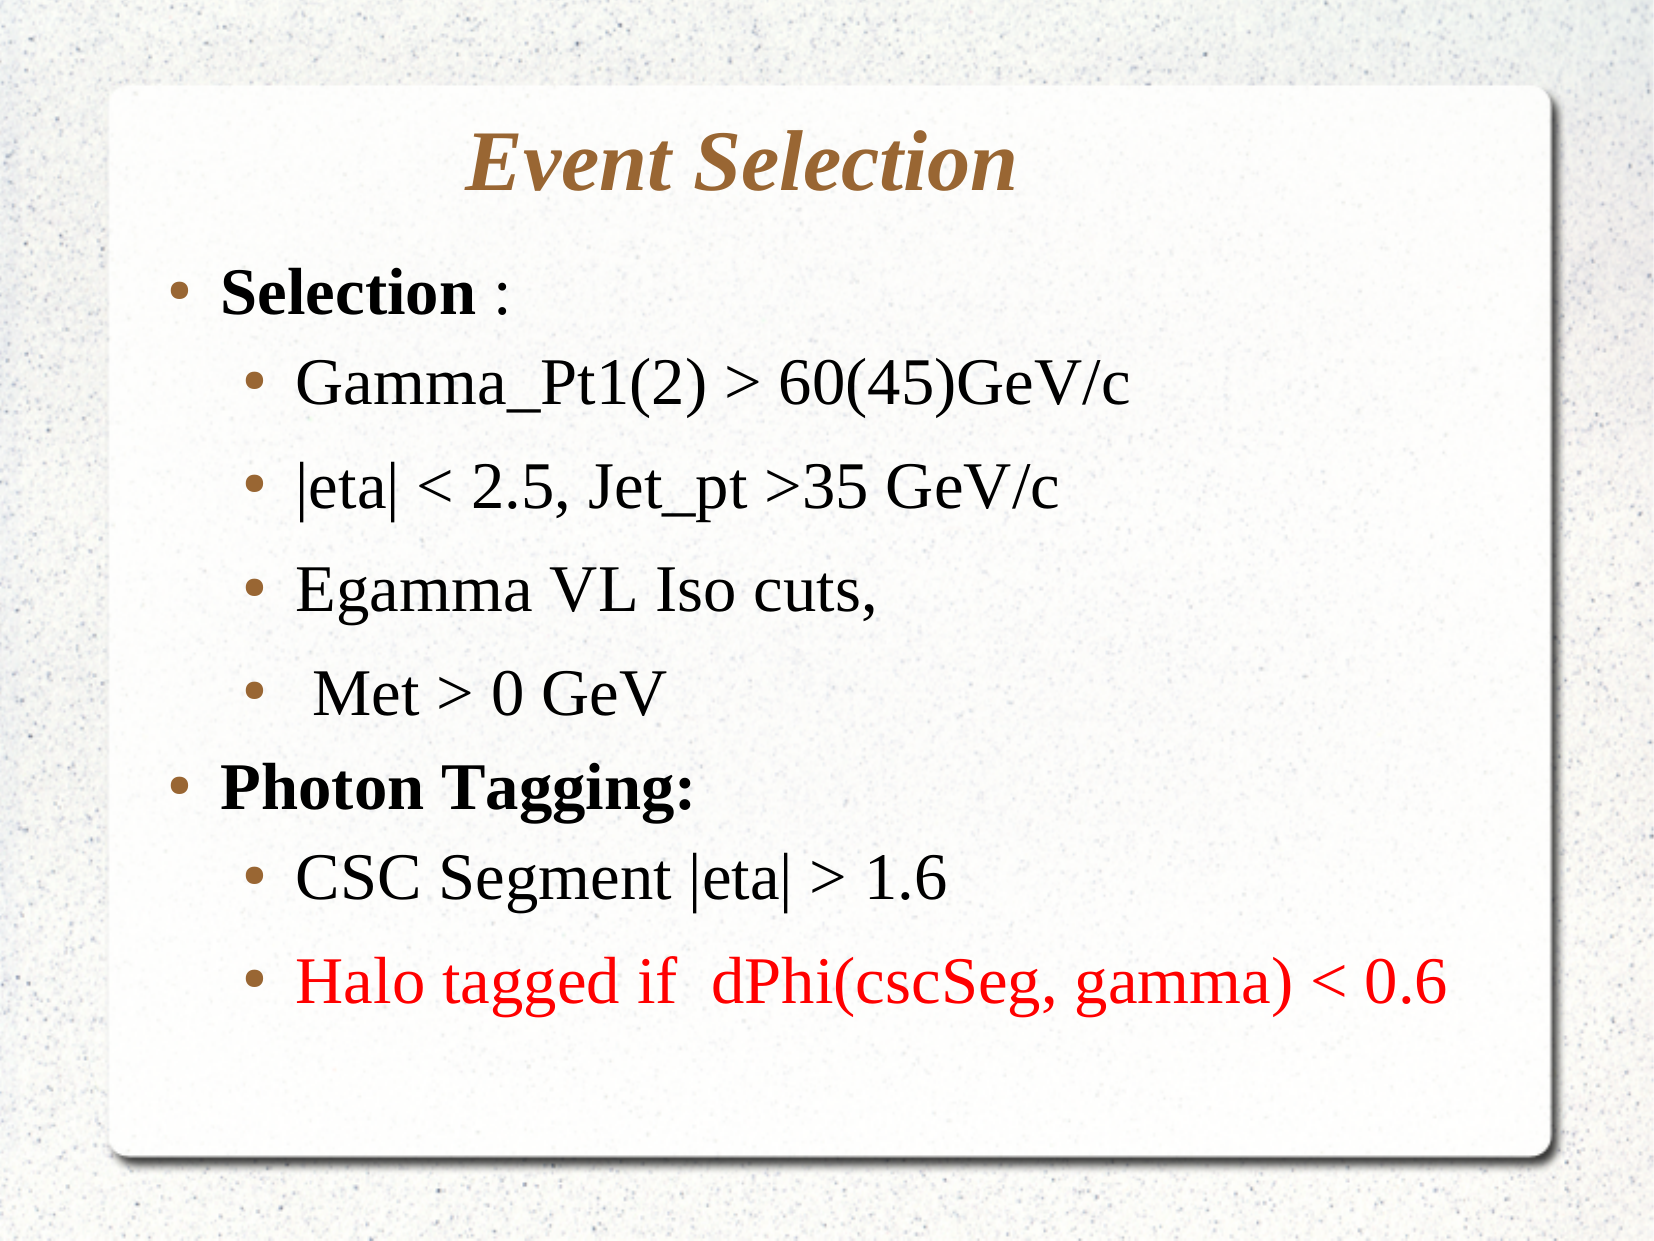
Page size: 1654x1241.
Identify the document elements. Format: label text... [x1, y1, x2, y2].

picture [0, 0, 1654, 1241]
list Selection : [150, 255, 1449, 712]
title Event Selection [195, 90, 1291, 234]
list Photon Tagging: [150, 750, 1518, 1141]
list Gamma_Pt1(2) > 60(45)GeV/c |eta| < 2.5, Jet_pt >35 GeV/c Egamma VL Iso cuts, Met > 0 GeV [225, 345, 1516, 736]
